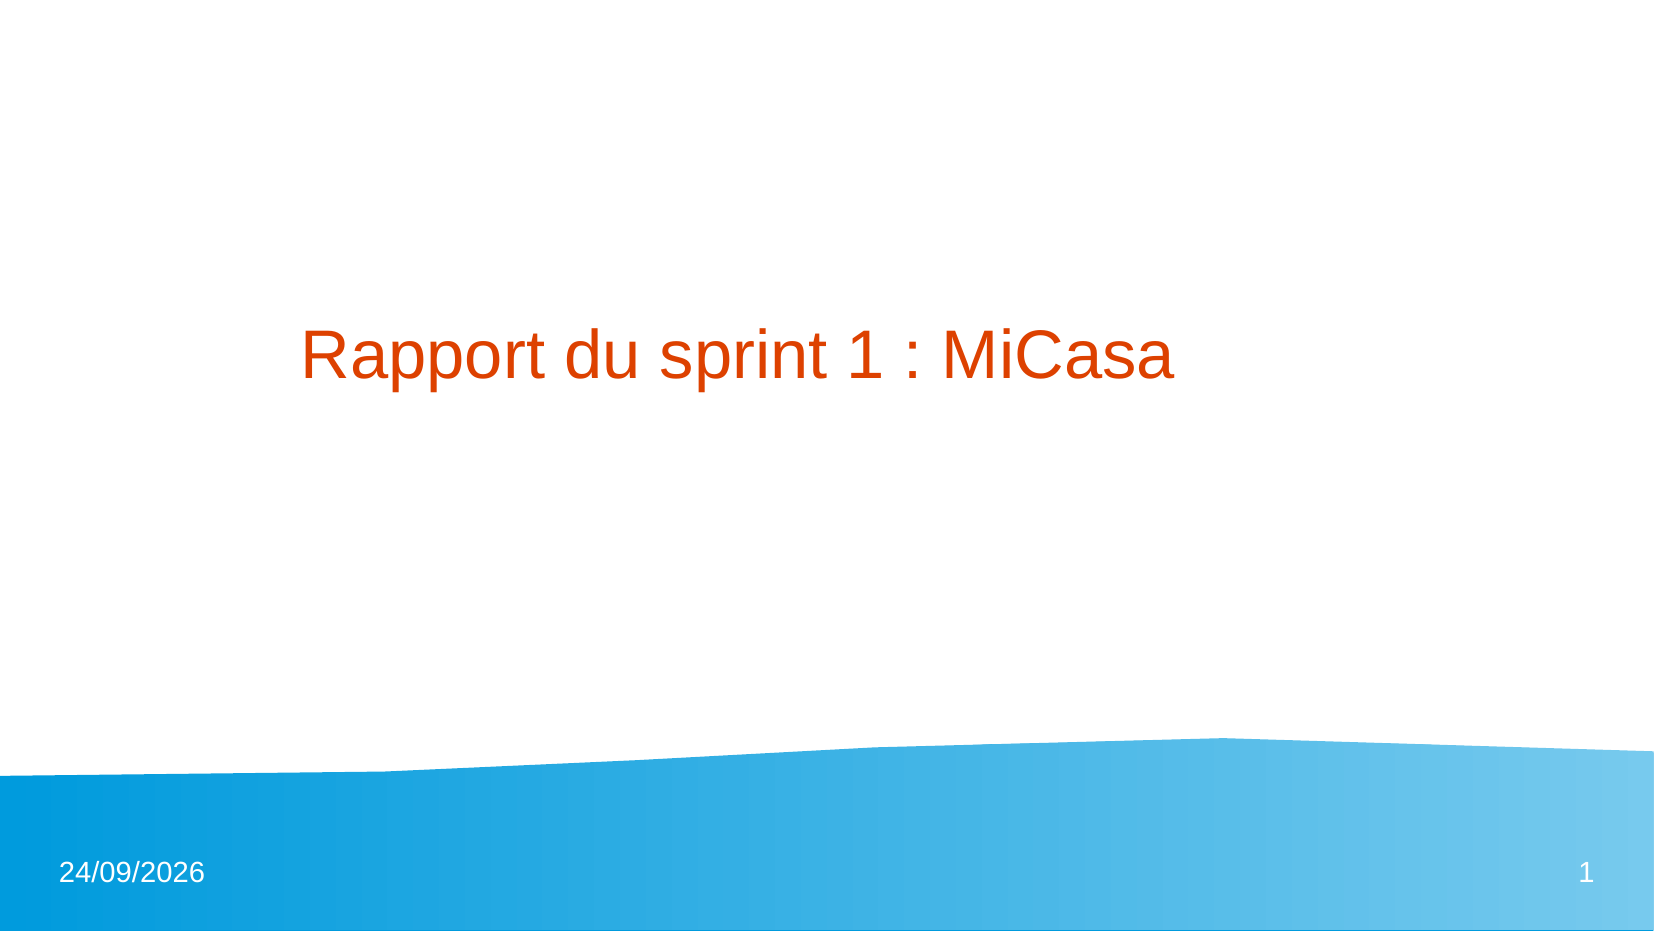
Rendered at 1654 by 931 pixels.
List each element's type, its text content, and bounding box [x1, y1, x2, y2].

title Rapport du sprint 1 : MiCasa [0, 265, 1477, 443]
